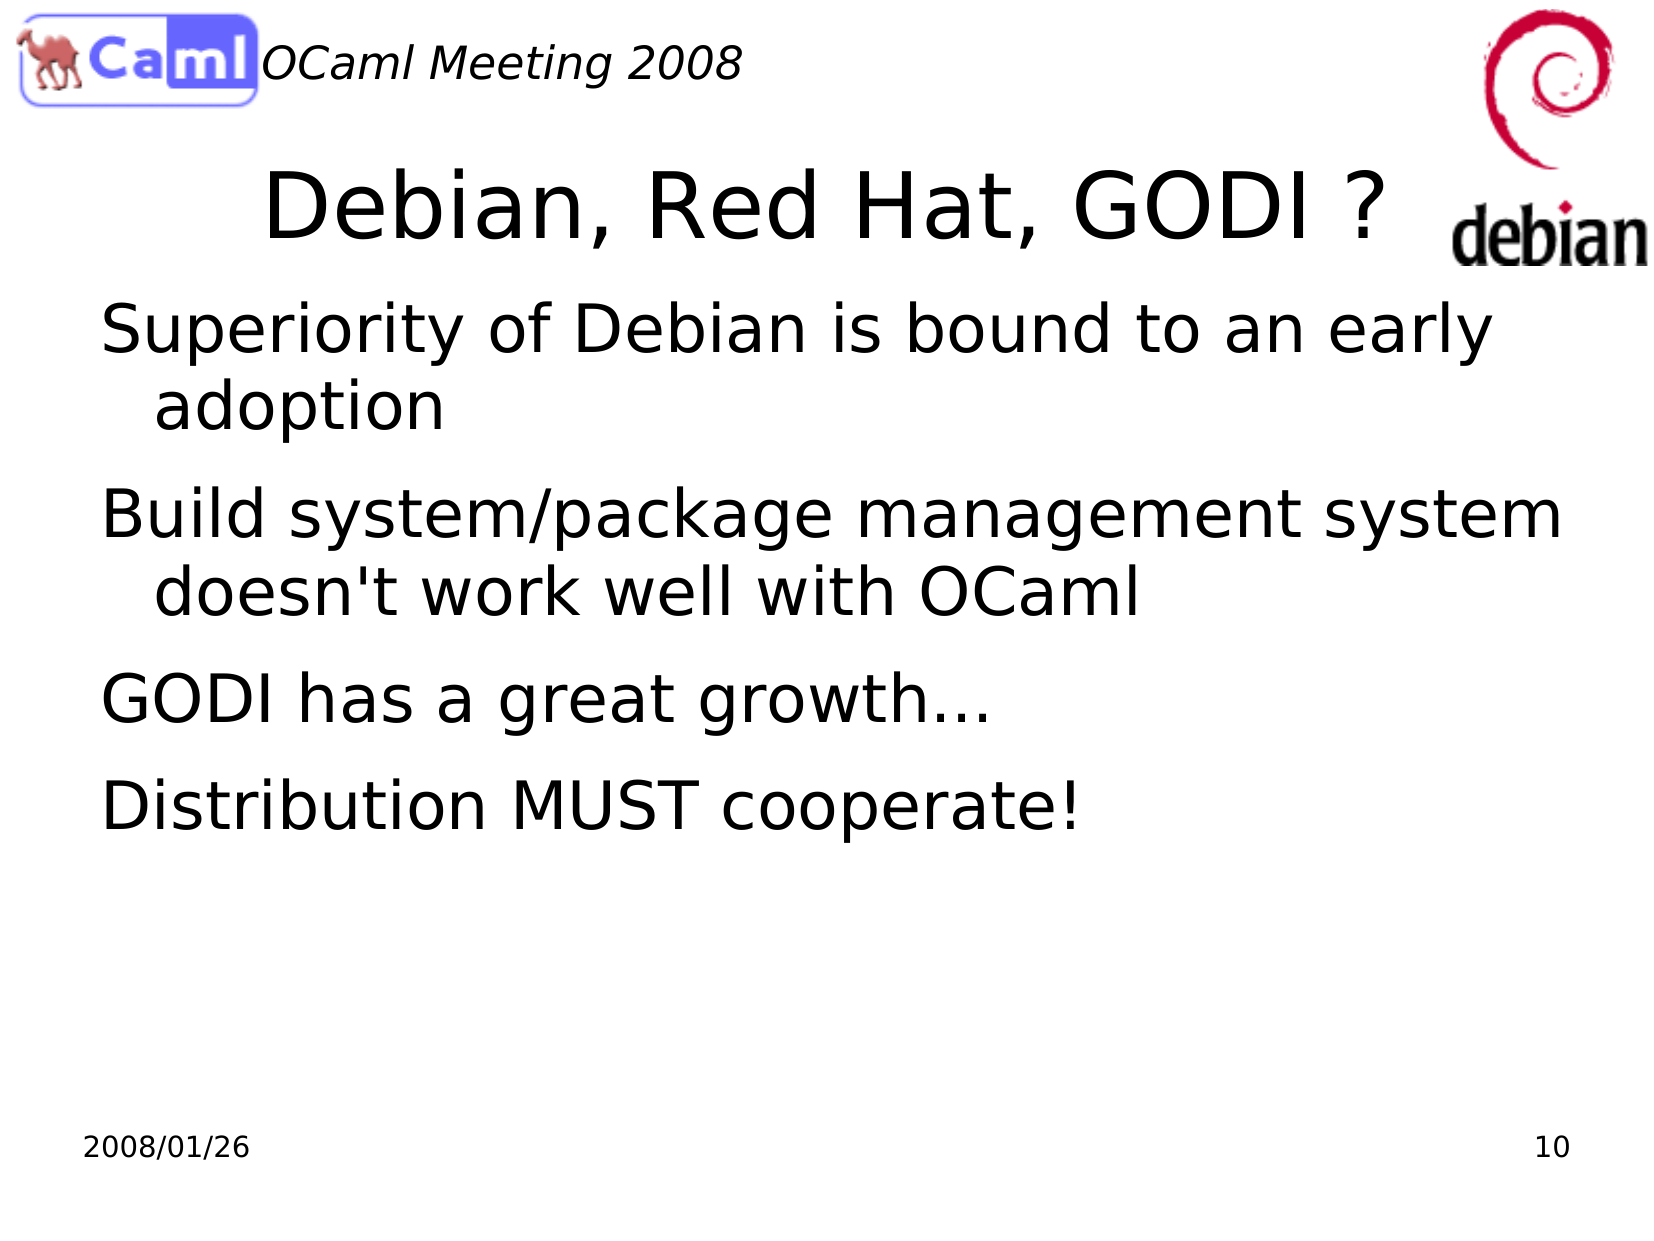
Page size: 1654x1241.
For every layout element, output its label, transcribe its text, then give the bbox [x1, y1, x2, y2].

picture [1445, 9, 1654, 266]
title Debian, Red Hat, GODI ? [82, 118, 1571, 290]
picture [13, 3, 266, 119]
list Superiority of Debian is bound to an early adoption Build system/package management system doesn't work well with OCaml GODI has a great growth... Distribution MUST cooperate! [82, 290, 1571, 1109]
